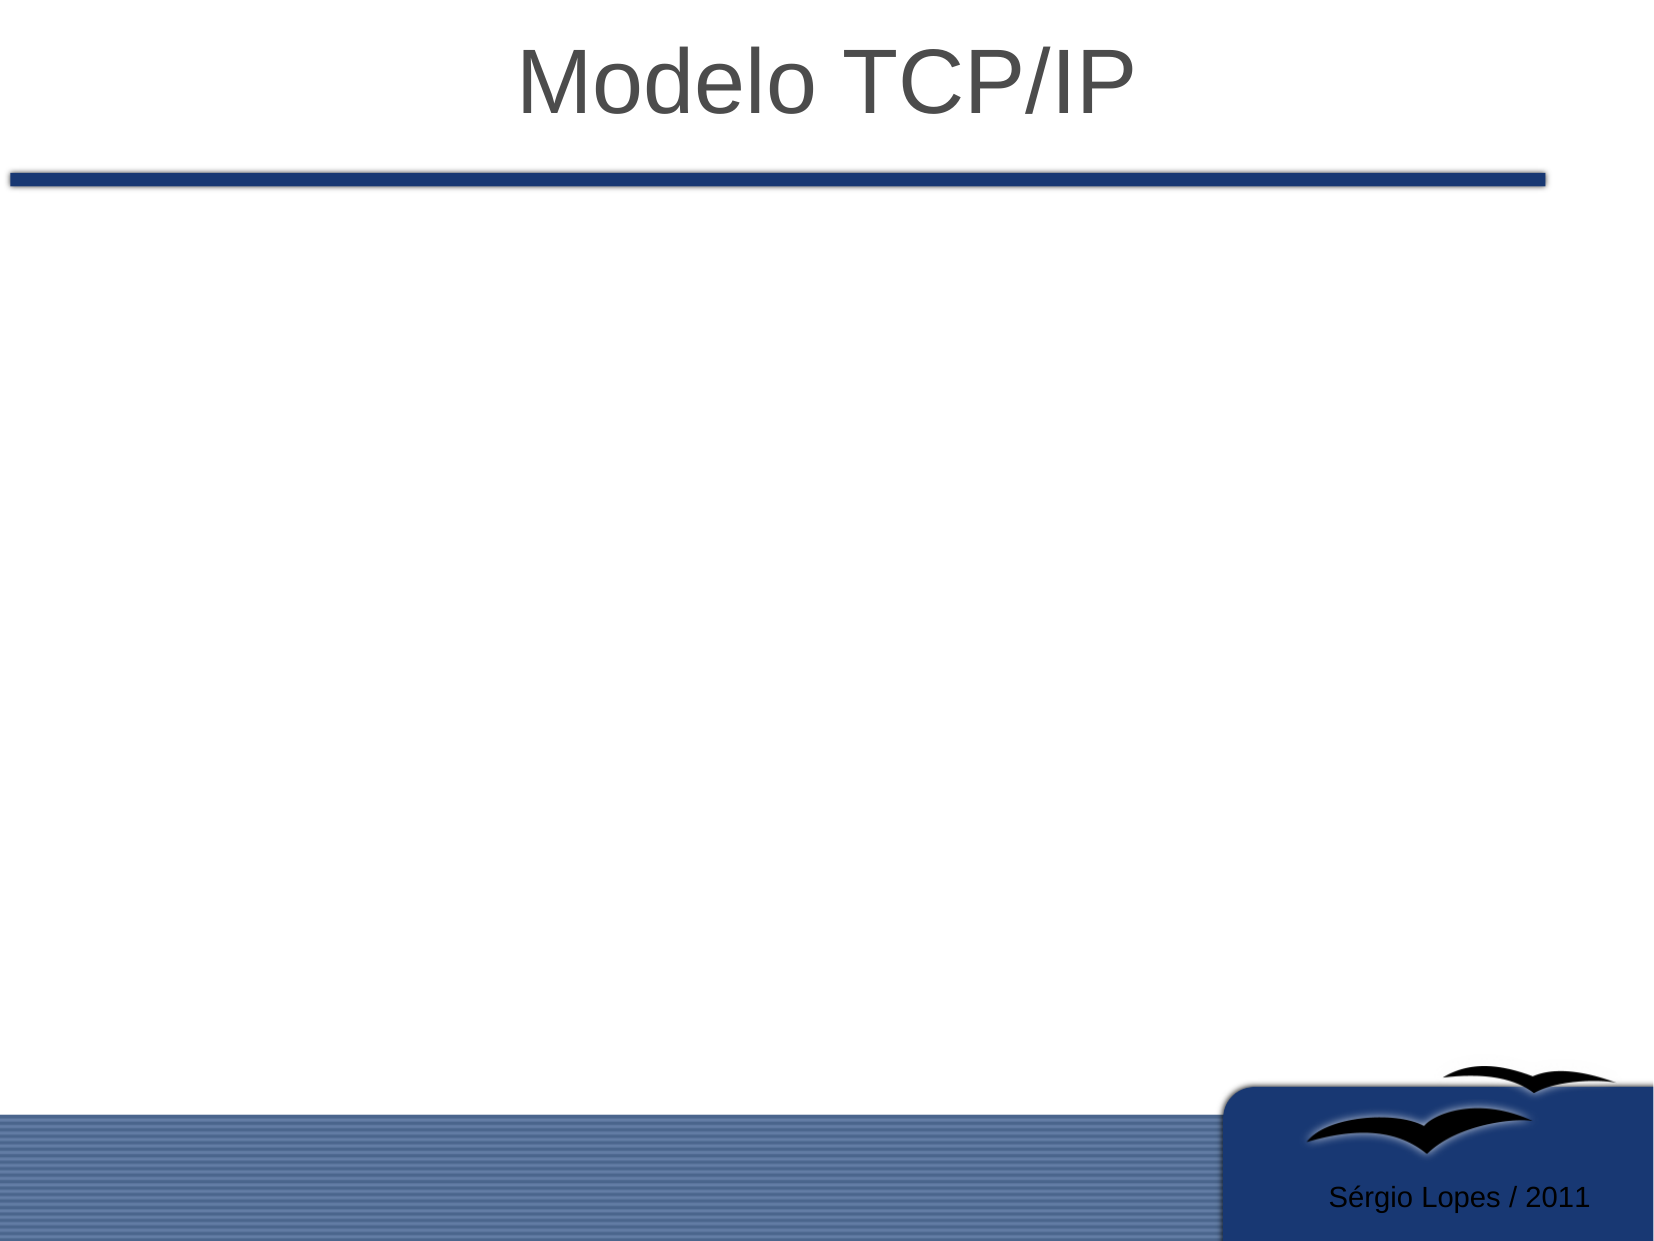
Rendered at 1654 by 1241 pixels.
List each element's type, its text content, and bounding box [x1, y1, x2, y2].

title Modelo TCP/IP [121, 0, 1534, 164]
picture [0, 0, 1654, 1241]
text_box Sérgio Lopes / 2011 [1328, 1181, 1588, 1214]
